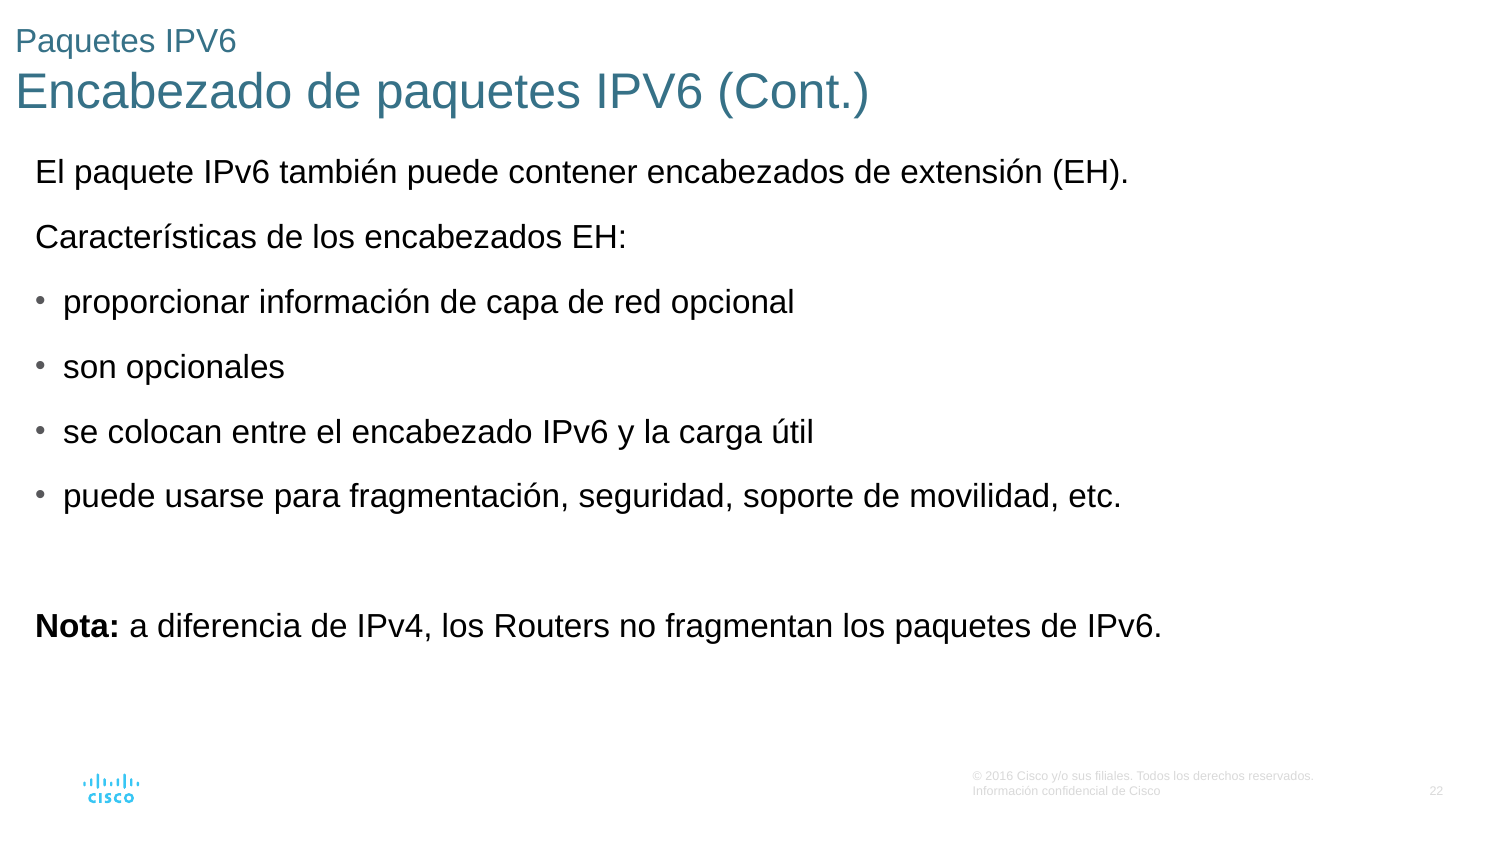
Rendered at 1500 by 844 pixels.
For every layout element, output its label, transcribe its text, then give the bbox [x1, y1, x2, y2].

list El paquete IPv6 también puede contener encabezados de extensión (EH). Características de los encabezados EH: proporcionar información de capa de red opcional son opcionales se colocan entre el encabezado IPv6 y la carga útil puede usarse para fragmentación, seguridad, soporte de movilidad, etc. Nota: a diferencia de IPv4, los Routers no fragmentan los paquetes de IPv6. [20, 142, 1373, 647]
title Paquetes IPV6 Encabezado de paquetes IPV6 (Cont.) [0, 6, 1500, 131]
